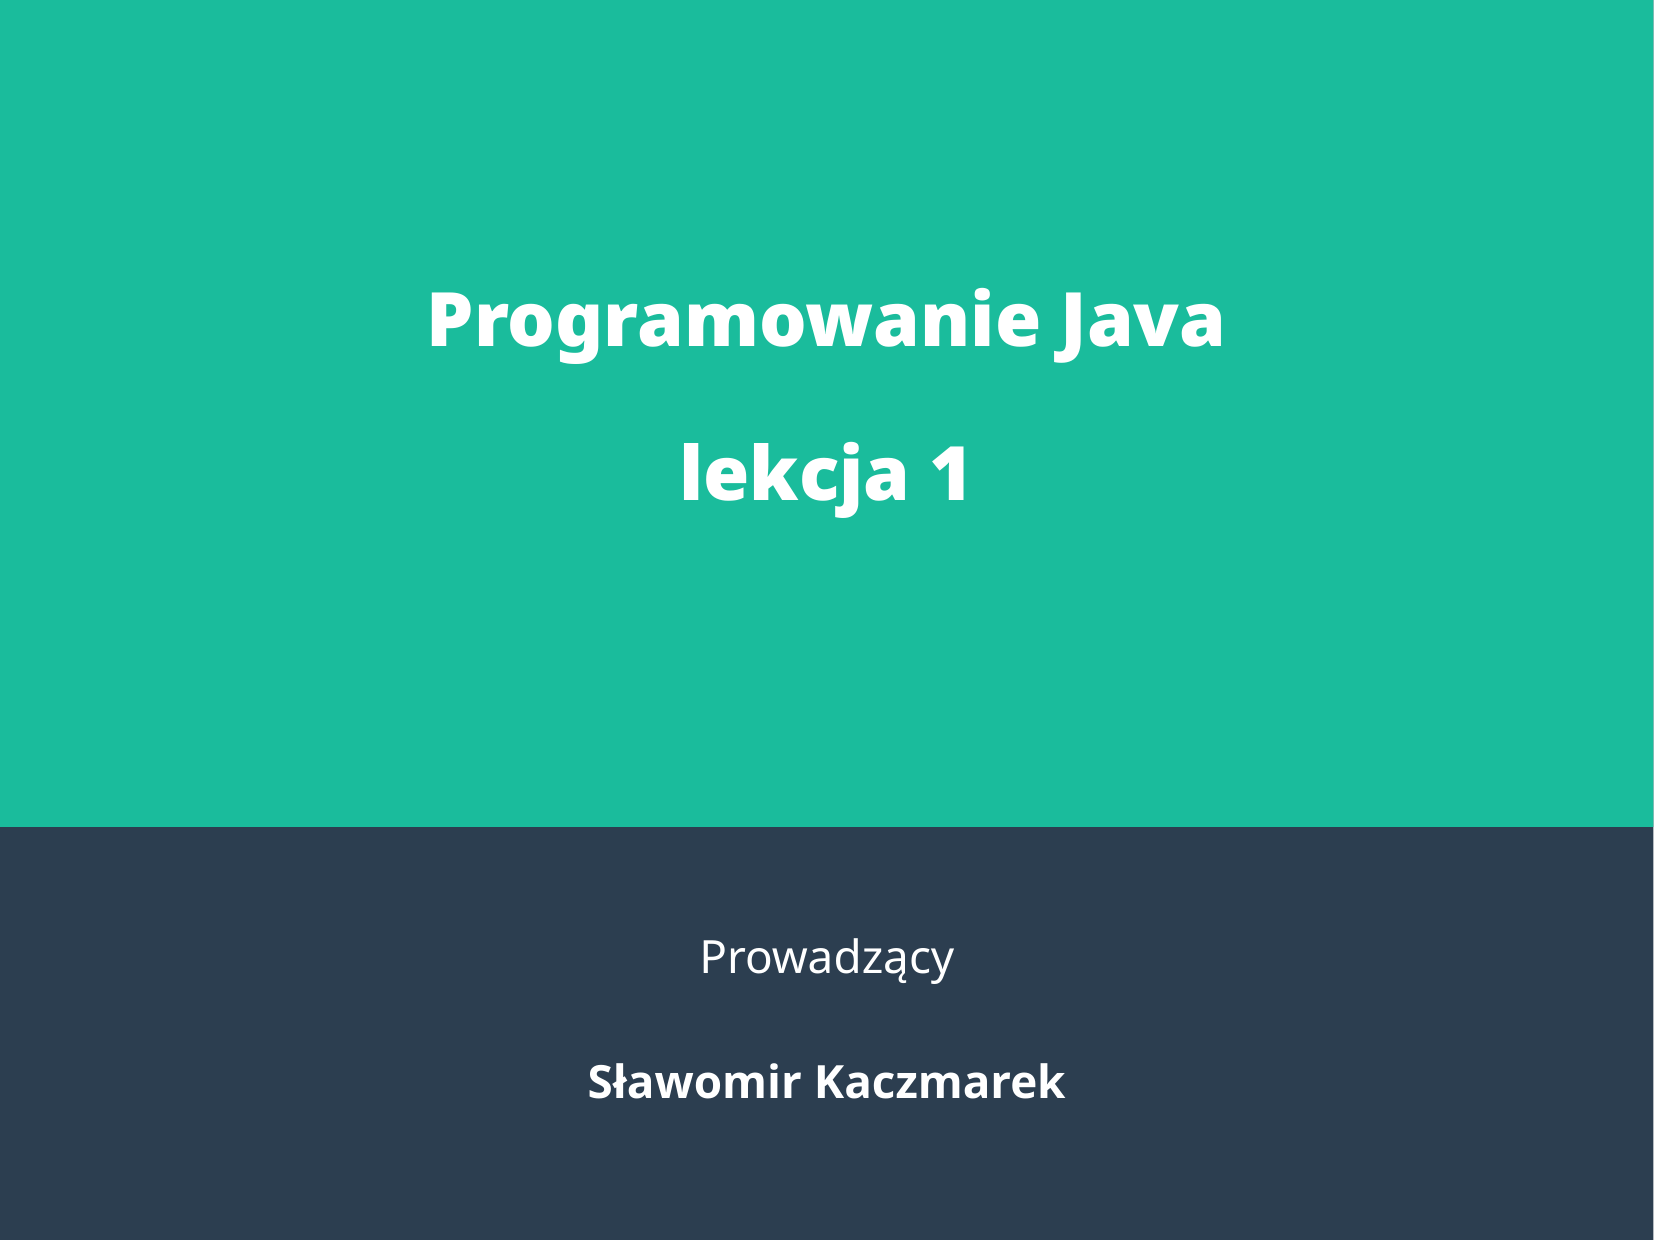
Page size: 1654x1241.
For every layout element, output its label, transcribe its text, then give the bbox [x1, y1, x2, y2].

title Programowanie Java lekcja 1 [59, 210, 1595, 528]
subtitle Prowadzący Sławomir Kaczmarek [59, 856, 1595, 1182]
